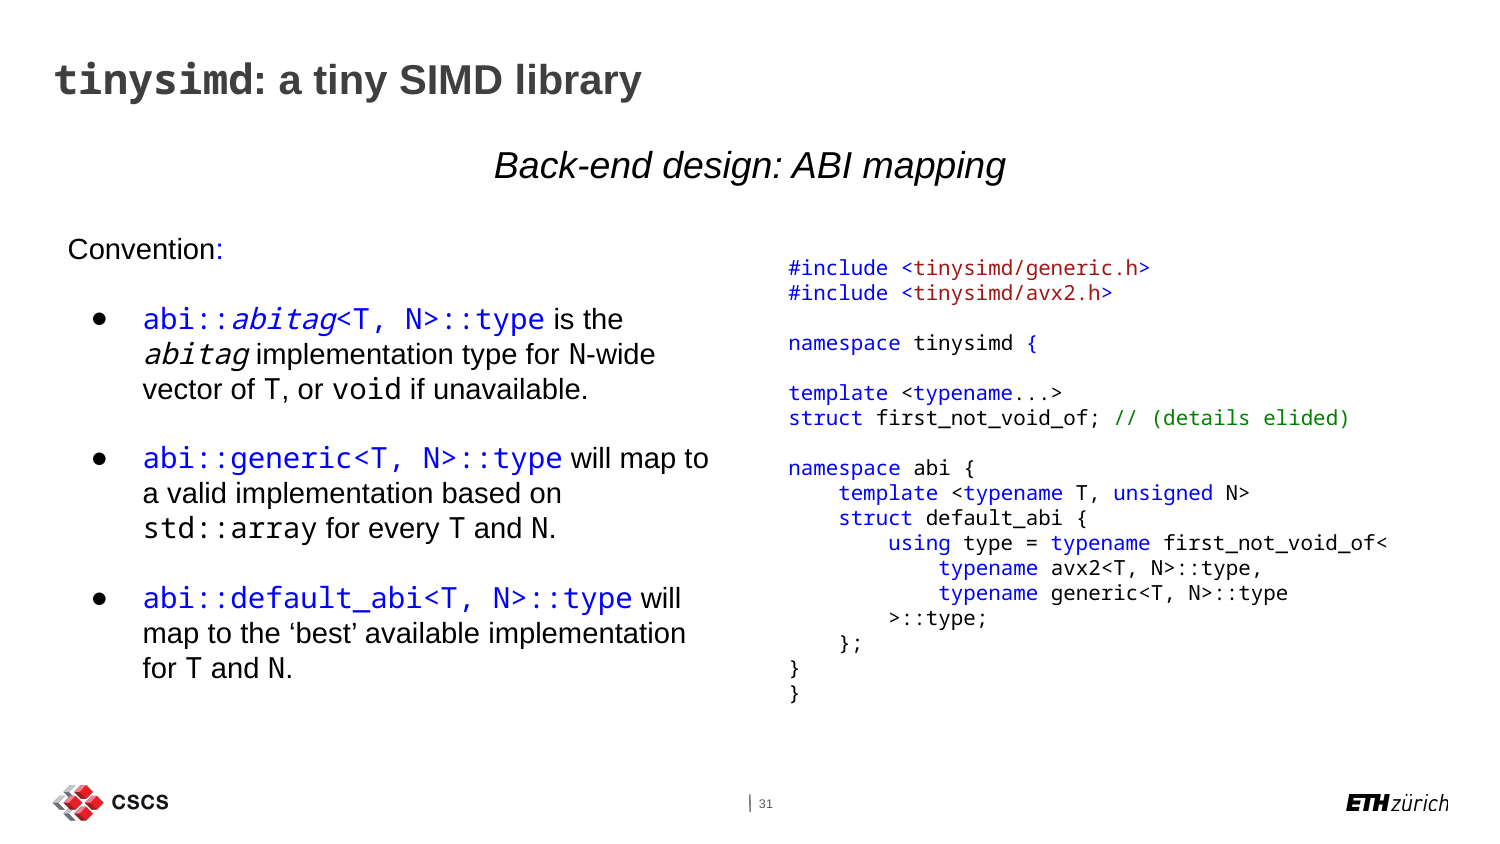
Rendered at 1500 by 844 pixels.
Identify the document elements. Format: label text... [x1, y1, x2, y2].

text_box Convention: abi::abitag<T, N>::type is the abitag implementation type for N-wide vector of T, or void if unavailable. abi::generic<T, N>::type will map to a valid implementation based on std::array for every T and N. abi::default_abi<T, N>::type will map to the ‘best’ available implementation for T and N. [52, 215, 727, 767]
picture [1346, 794, 1448, 811]
text_box #include <tinysimd/generic.h> #include <tinysimd/avx2.h> namespace tinysimd { template <typename...> struct first_not_void_of; // (details elided) namespace abi { template <typename T, unsigned N> struct default_abi { using type = typename first_not_void_of< typename avx2<T, N>::type, typename generic<T, N>::type >::type; }; } } [773, 215, 1447, 767]
picture [43, 775, 177, 830]
title tinysimd: a tiny SIMD library [53, 5, 1447, 112]
slide_number <number> [750, 794, 798, 813]
list Back-end design: ABI mapping [53, 133, 1447, 767]
